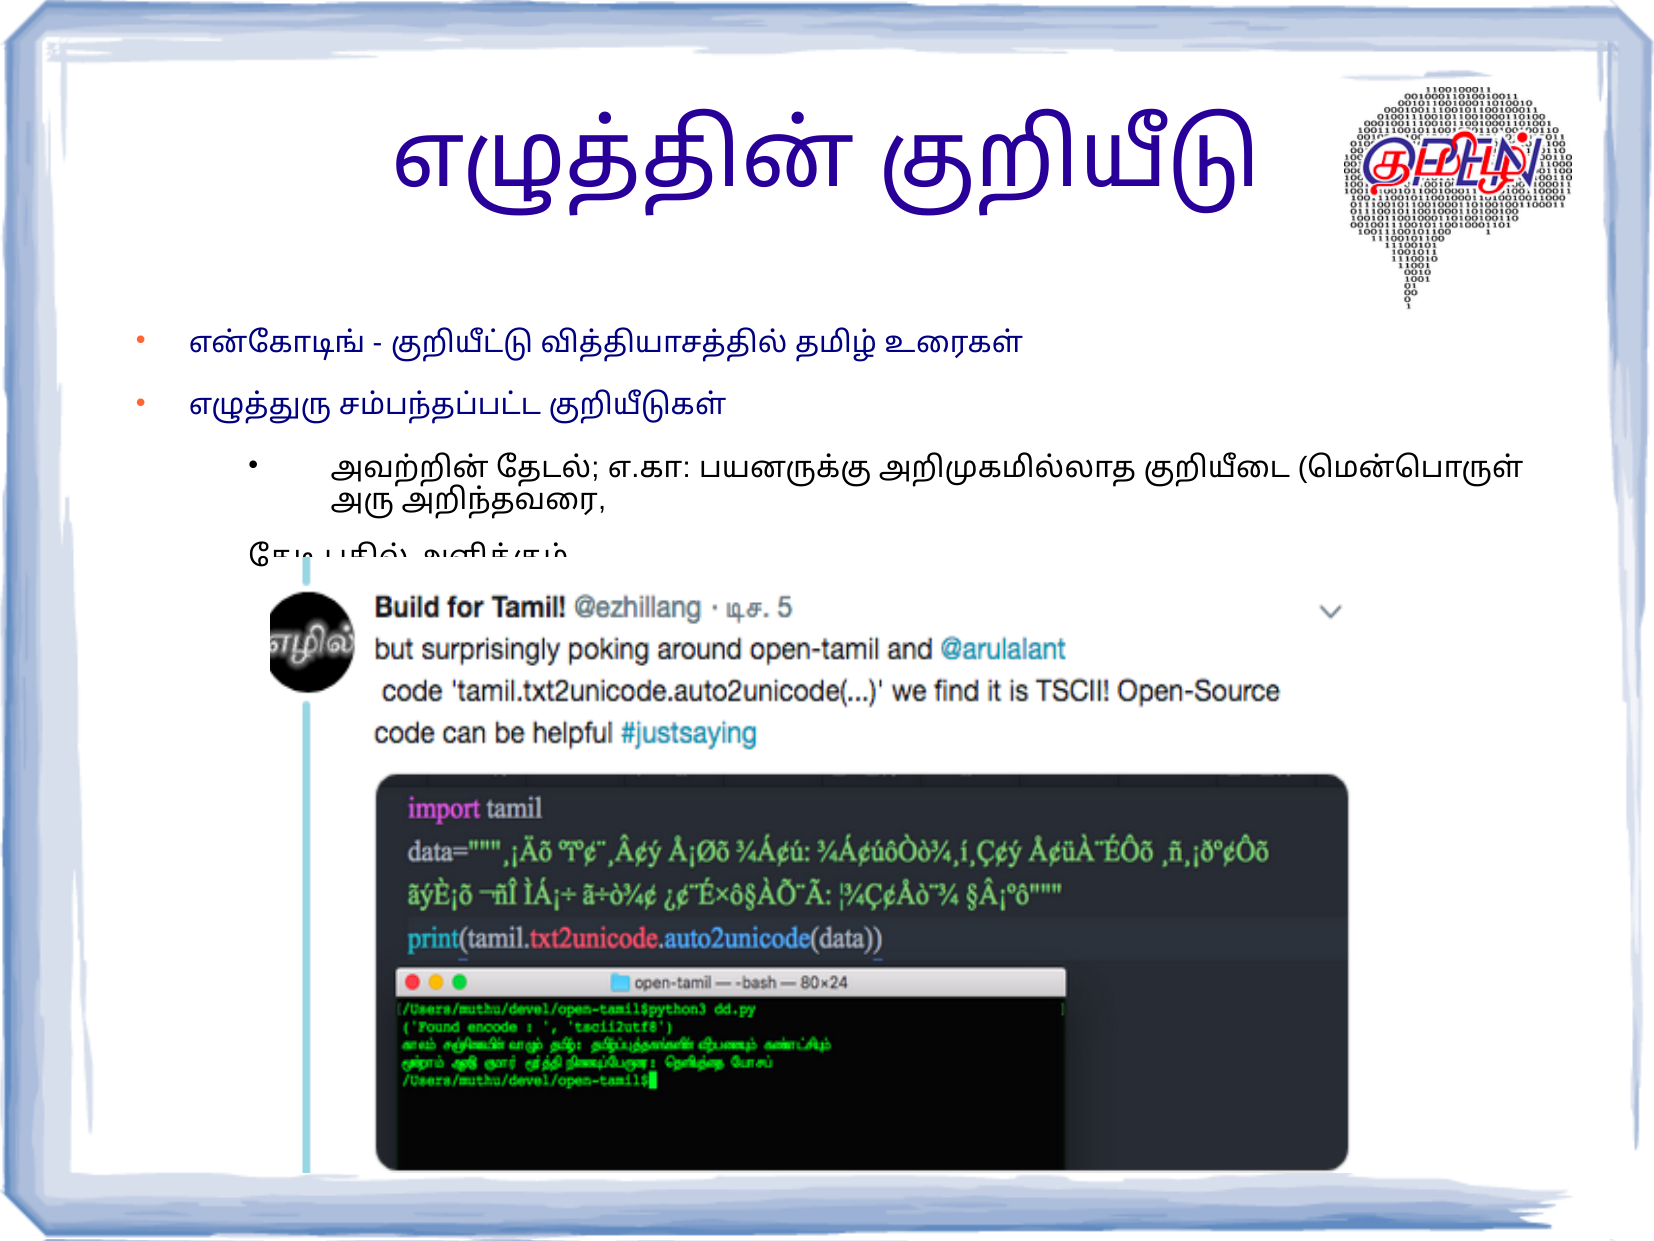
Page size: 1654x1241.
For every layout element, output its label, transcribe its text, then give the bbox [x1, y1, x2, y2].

title எழுத்தின் குறியீடு [82, 49, 1571, 257]
list என்கோடிங் - குறியீட்டு வித்தியாசத்தில் தமிழ் உரைகள் எழுத்துரு சம்பந்தப்பட்ட குறியீடுகள் அவற்றின் தேடல்; எ.கா: பயனருக்கு அறிமுகமில்லாத குறியீடை (மென்பொருள் அரு அறிந்தவரை, தேடி பதில் அளிக்கும். [118, 324, 1571, 1004]
picture [0, 0, 1654, 1241]
